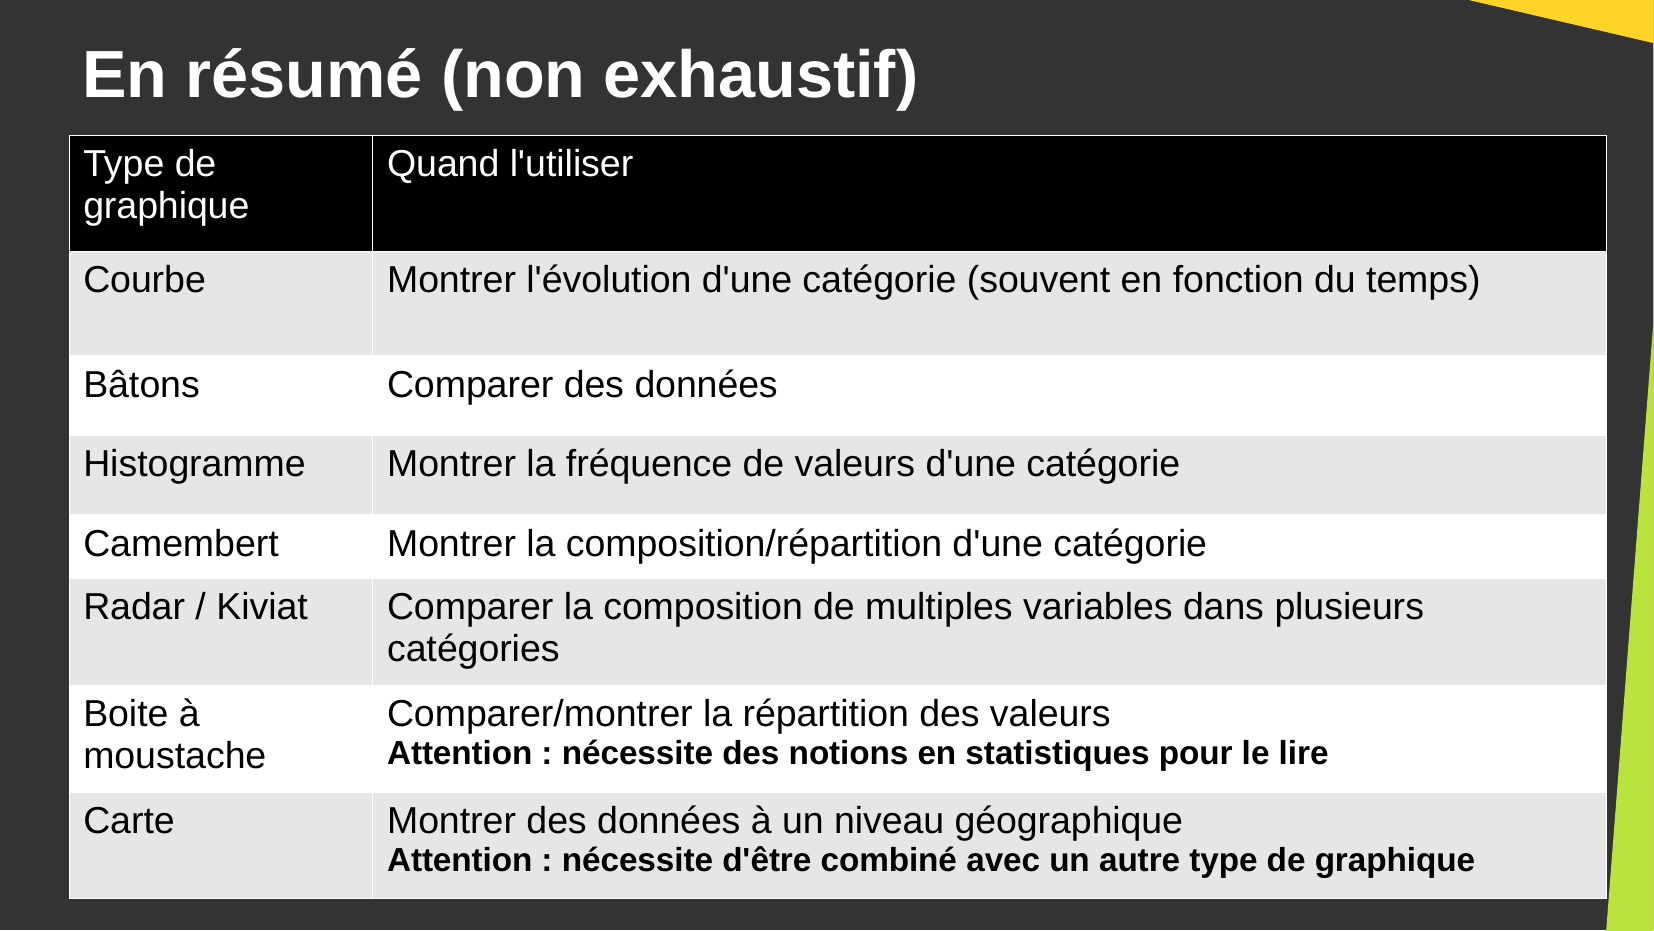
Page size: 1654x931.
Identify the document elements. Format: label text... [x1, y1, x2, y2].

table_cell Comparer la composition de multiples variables dans plusieurs catégories [373, 579, 1606, 685]
table_cell Camembert [70, 515, 372, 578]
table_cell Boite à moustache [70, 686, 372, 792]
table_cell Histogramme [70, 436, 372, 514]
table_cell Montrer des données à un niveau géographique Attention : nécessite d'être combiné avec un autre type de graphique [373, 793, 1606, 898]
table_header Type de graphique [70, 136, 372, 251]
text_box [1468, 0, 1654, 44]
table_cell Montrer la fréquence de valeurs d'une catégorie [373, 436, 1606, 514]
text_box [1606, 313, 1654, 931]
table_cell Comparer/montrer la répartition des valeurs Attention : nécessite des notions en statistiques pour le lire [373, 686, 1606, 792]
table_cell Comparer des données [373, 356, 1606, 435]
table_cell Courbe [70, 252, 372, 355]
table_cell Montrer la composition/répartition d'une catégorie [373, 515, 1606, 578]
table_header Quand l'utiliser [373, 136, 1606, 251]
table_cell Carte [70, 793, 372, 898]
table_cell Radar / Kiviat [70, 579, 372, 685]
table_cell Montrer l'évolution d'une catégorie (souvent en fonction du temps) [373, 252, 1606, 355]
title En résumé (non exhaustif) [82, 37, 1571, 115]
table_cell Bâtons [70, 356, 372, 435]
